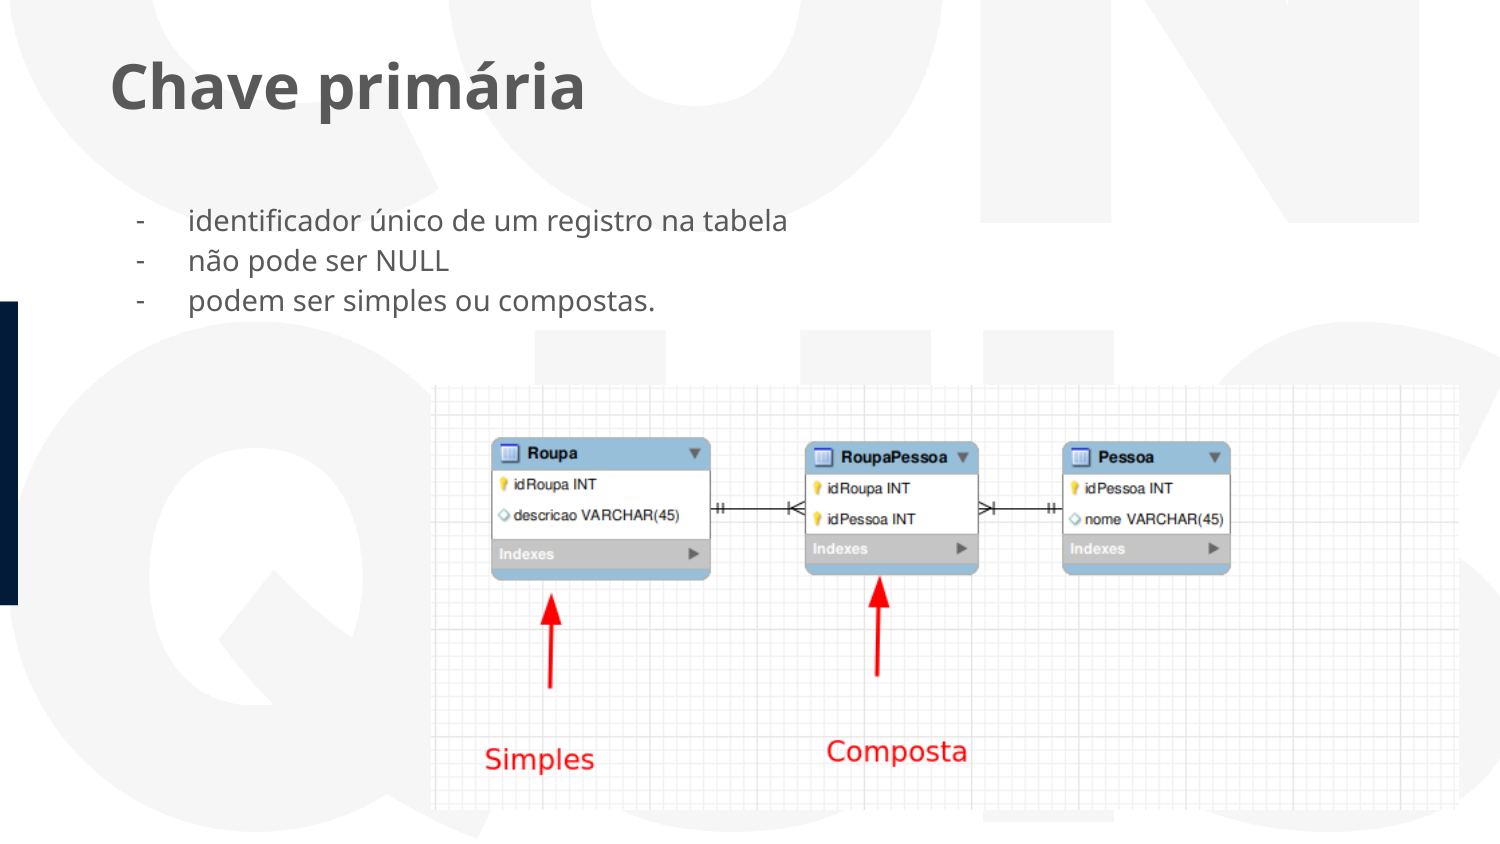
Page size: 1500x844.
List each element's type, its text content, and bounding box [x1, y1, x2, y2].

picture [0, 0, 1500, 844]
list Chave primária [97, 38, 1440, 140]
text_box identificador único de um registro na tabela não pode ser NULL podem ser simples ou compostas. [97, 181, 1447, 373]
